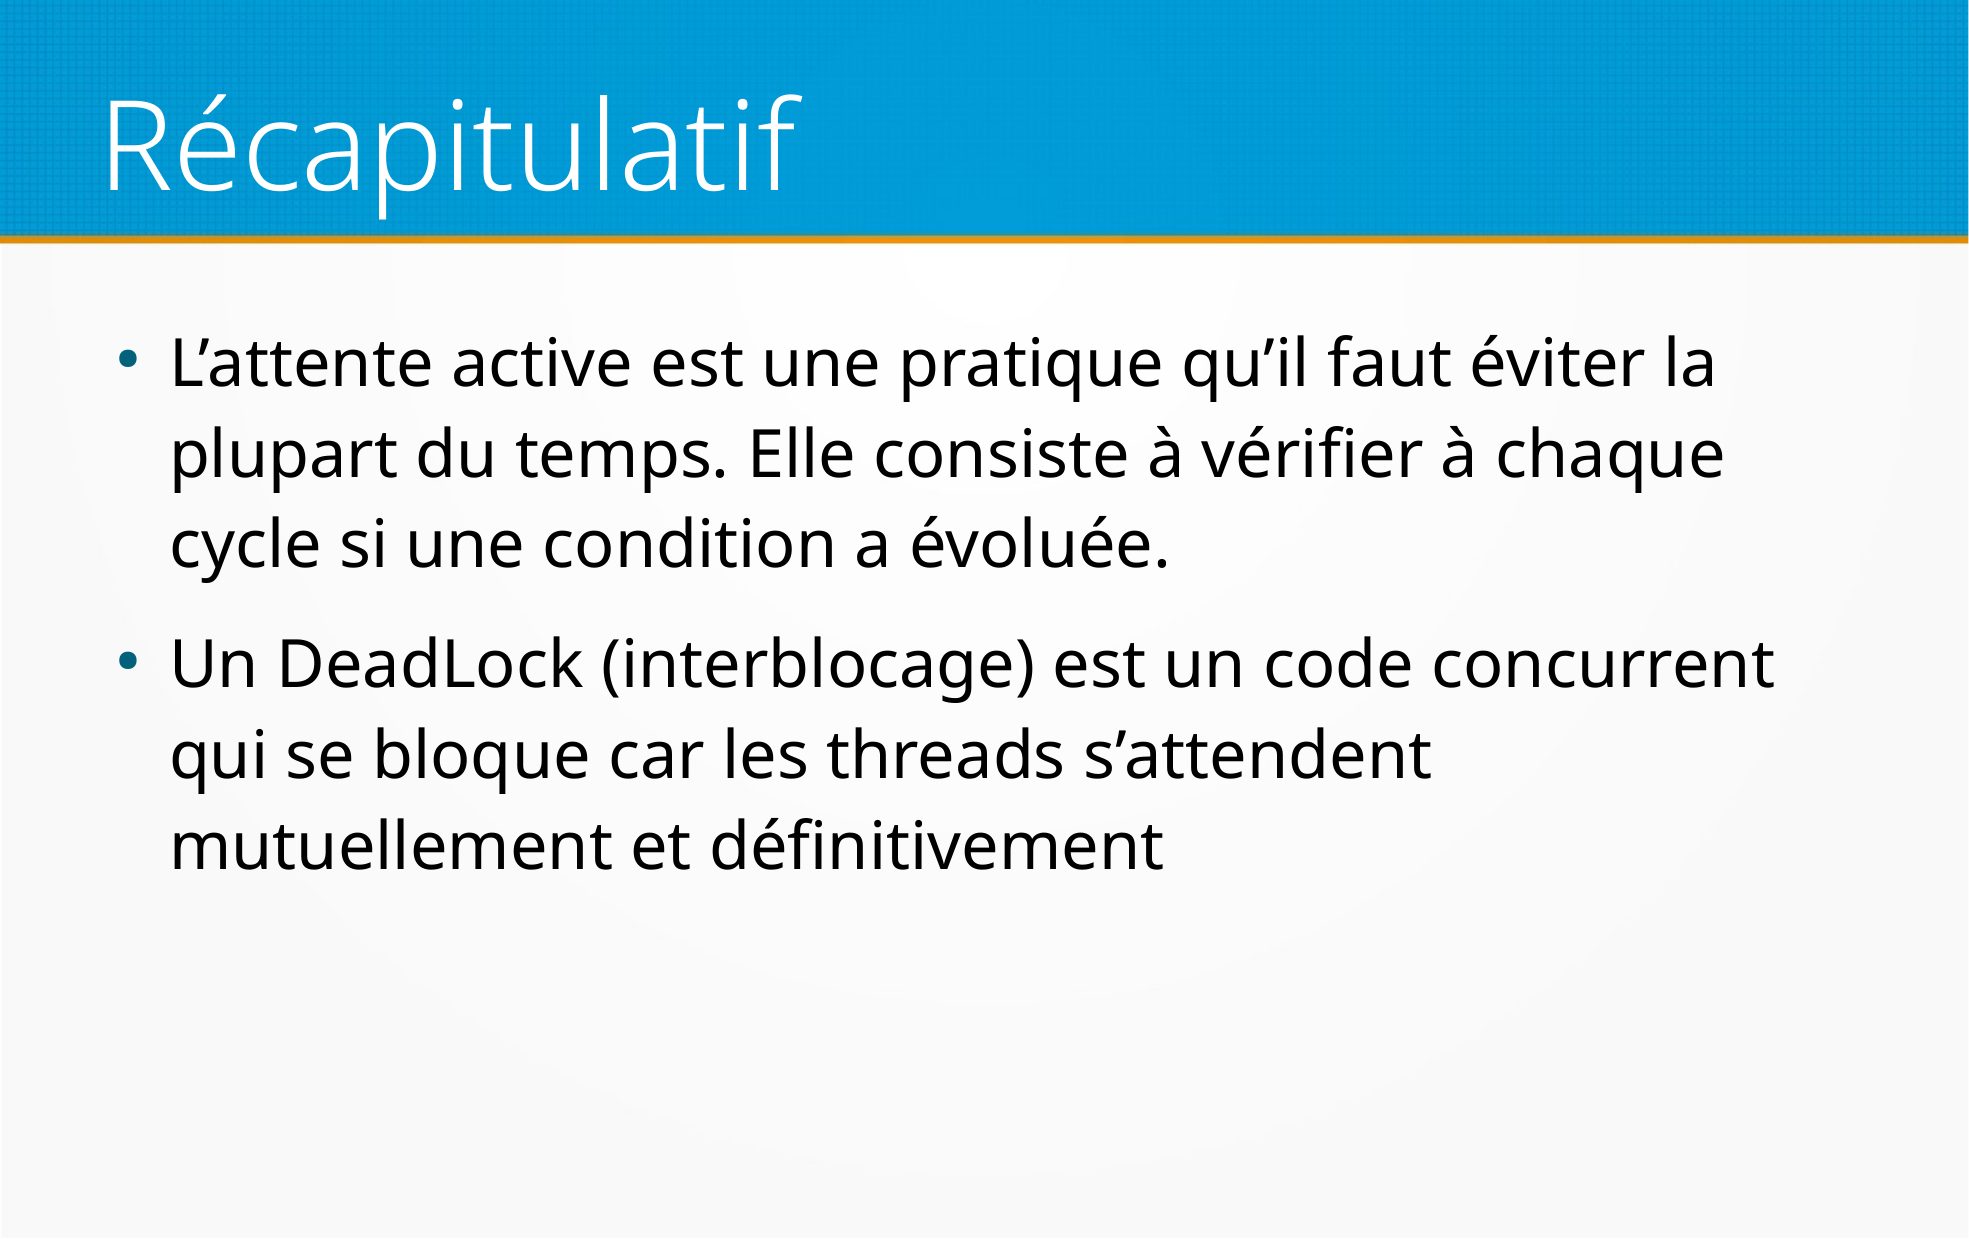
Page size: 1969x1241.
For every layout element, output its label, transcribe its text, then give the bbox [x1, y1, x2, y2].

picture [0, 233, 1969, 1241]
list L’attente active est une pratique qu’il faut éviter la plupart du temps. Elle consiste à vérifier à chaque cycle si une condition a évoluée. Un DeadLock (interblocage) est un code concurrent qui se bloque car les threads s’attendent mutuellement et définitivement [98, 315, 1861, 1081]
title Récapitulatif [98, 19, 1870, 227]
